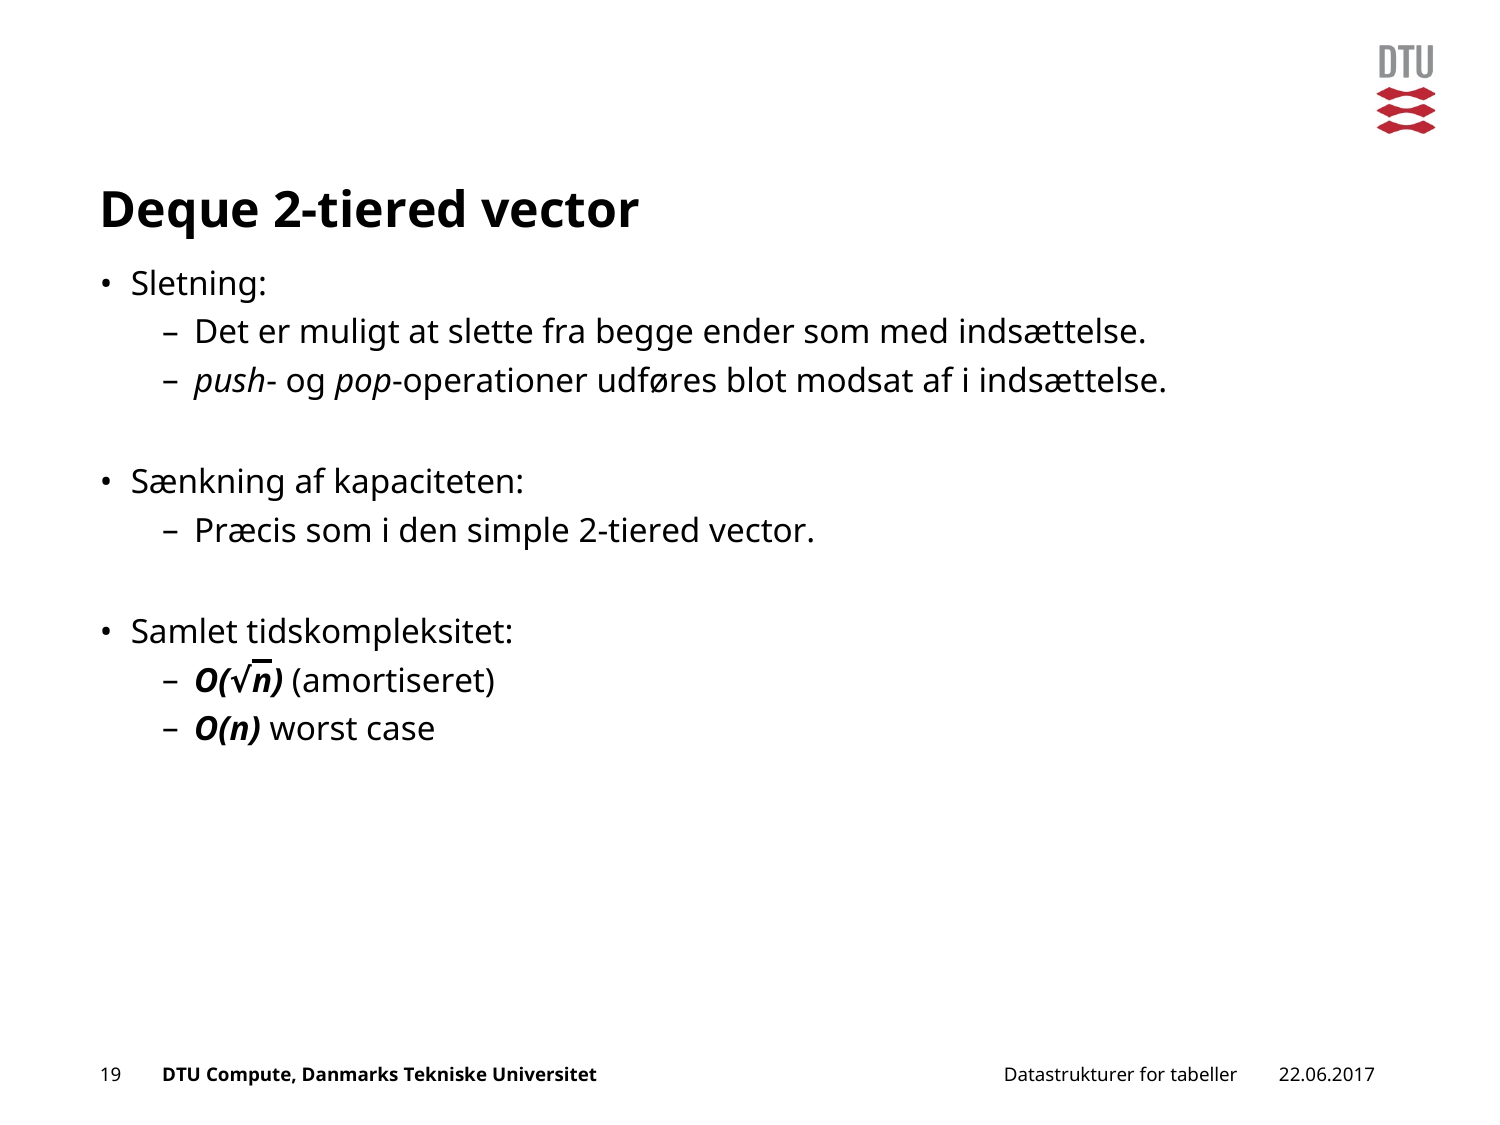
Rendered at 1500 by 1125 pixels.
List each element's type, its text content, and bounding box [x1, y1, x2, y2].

picture [1356, 45, 1436, 134]
list Sletning: Det er muligt at slette fra begge ender som med indsættelse. push- og pop-operationer udføres blot modsat af i indsættelse. Sænkning af kapaciteten: Præcis som i den simple 2-tiered vector. Samlet tidskompleksitet: O(√n) (amortiseret) O(n) worst case [99, 262, 1375, 1012]
title Deque 2-tiered vector [99, 49, 1375, 238]
